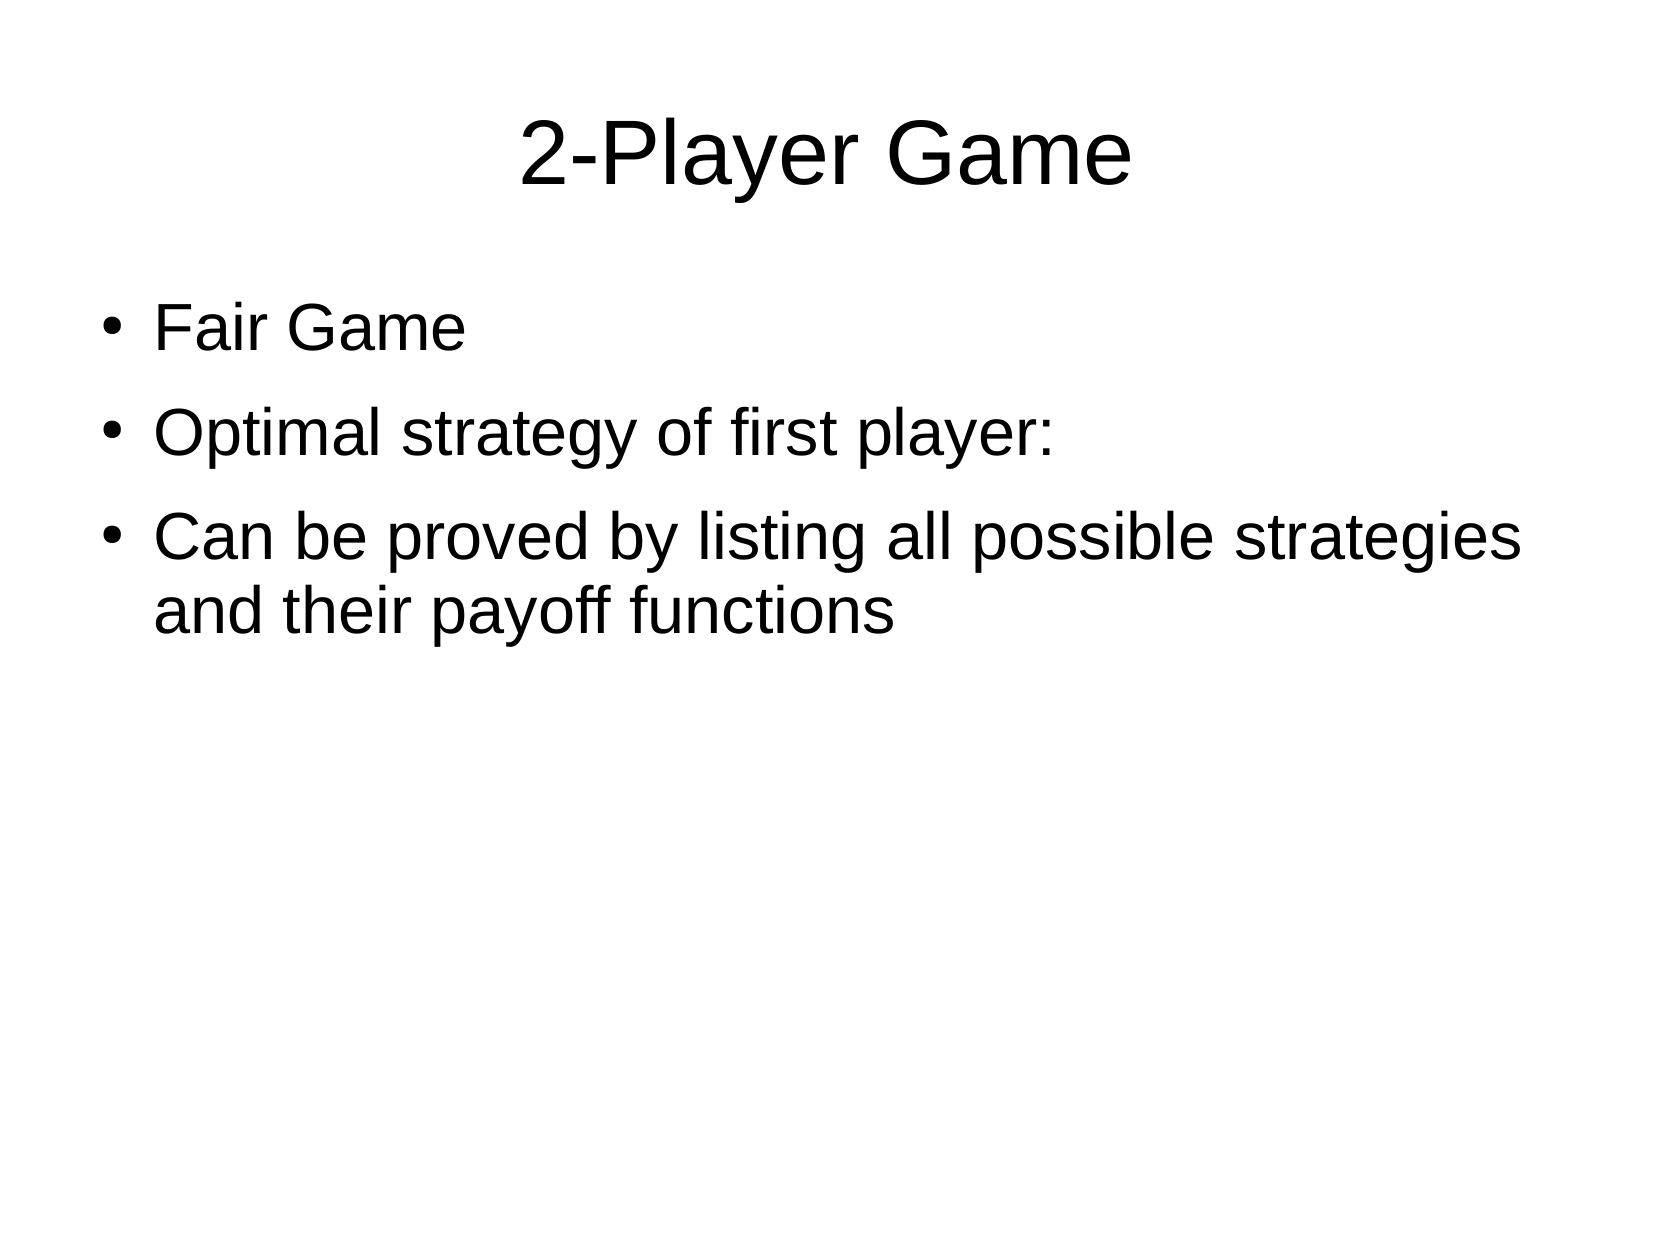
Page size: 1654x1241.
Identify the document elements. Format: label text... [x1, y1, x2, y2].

title 2-Player Game [82, 49, 1571, 257]
list Fair Game Optimal strategy of first player: Can be proved by listing all possible strategies and their payoff functions [82, 290, 1571, 1010]
